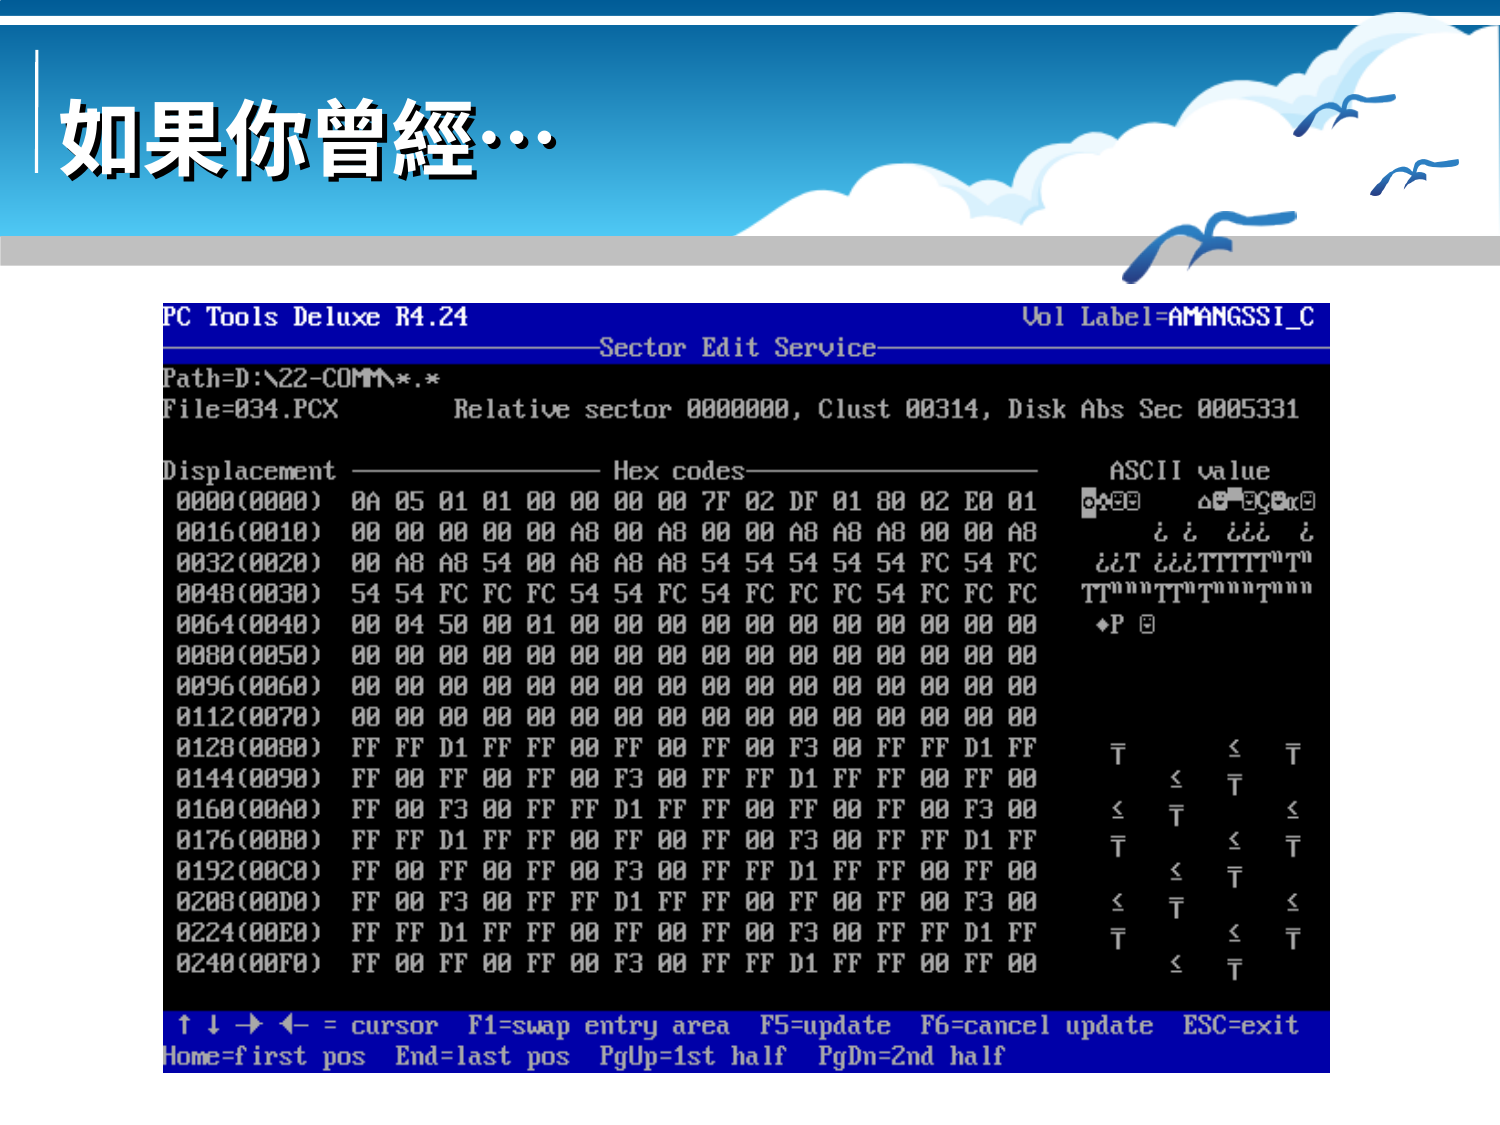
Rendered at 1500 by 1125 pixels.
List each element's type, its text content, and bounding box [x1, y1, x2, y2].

picture [730, 12, 1500, 284]
picture [163, 303, 1330, 1073]
title 如果你曾經… [59, 86, 1465, 186]
